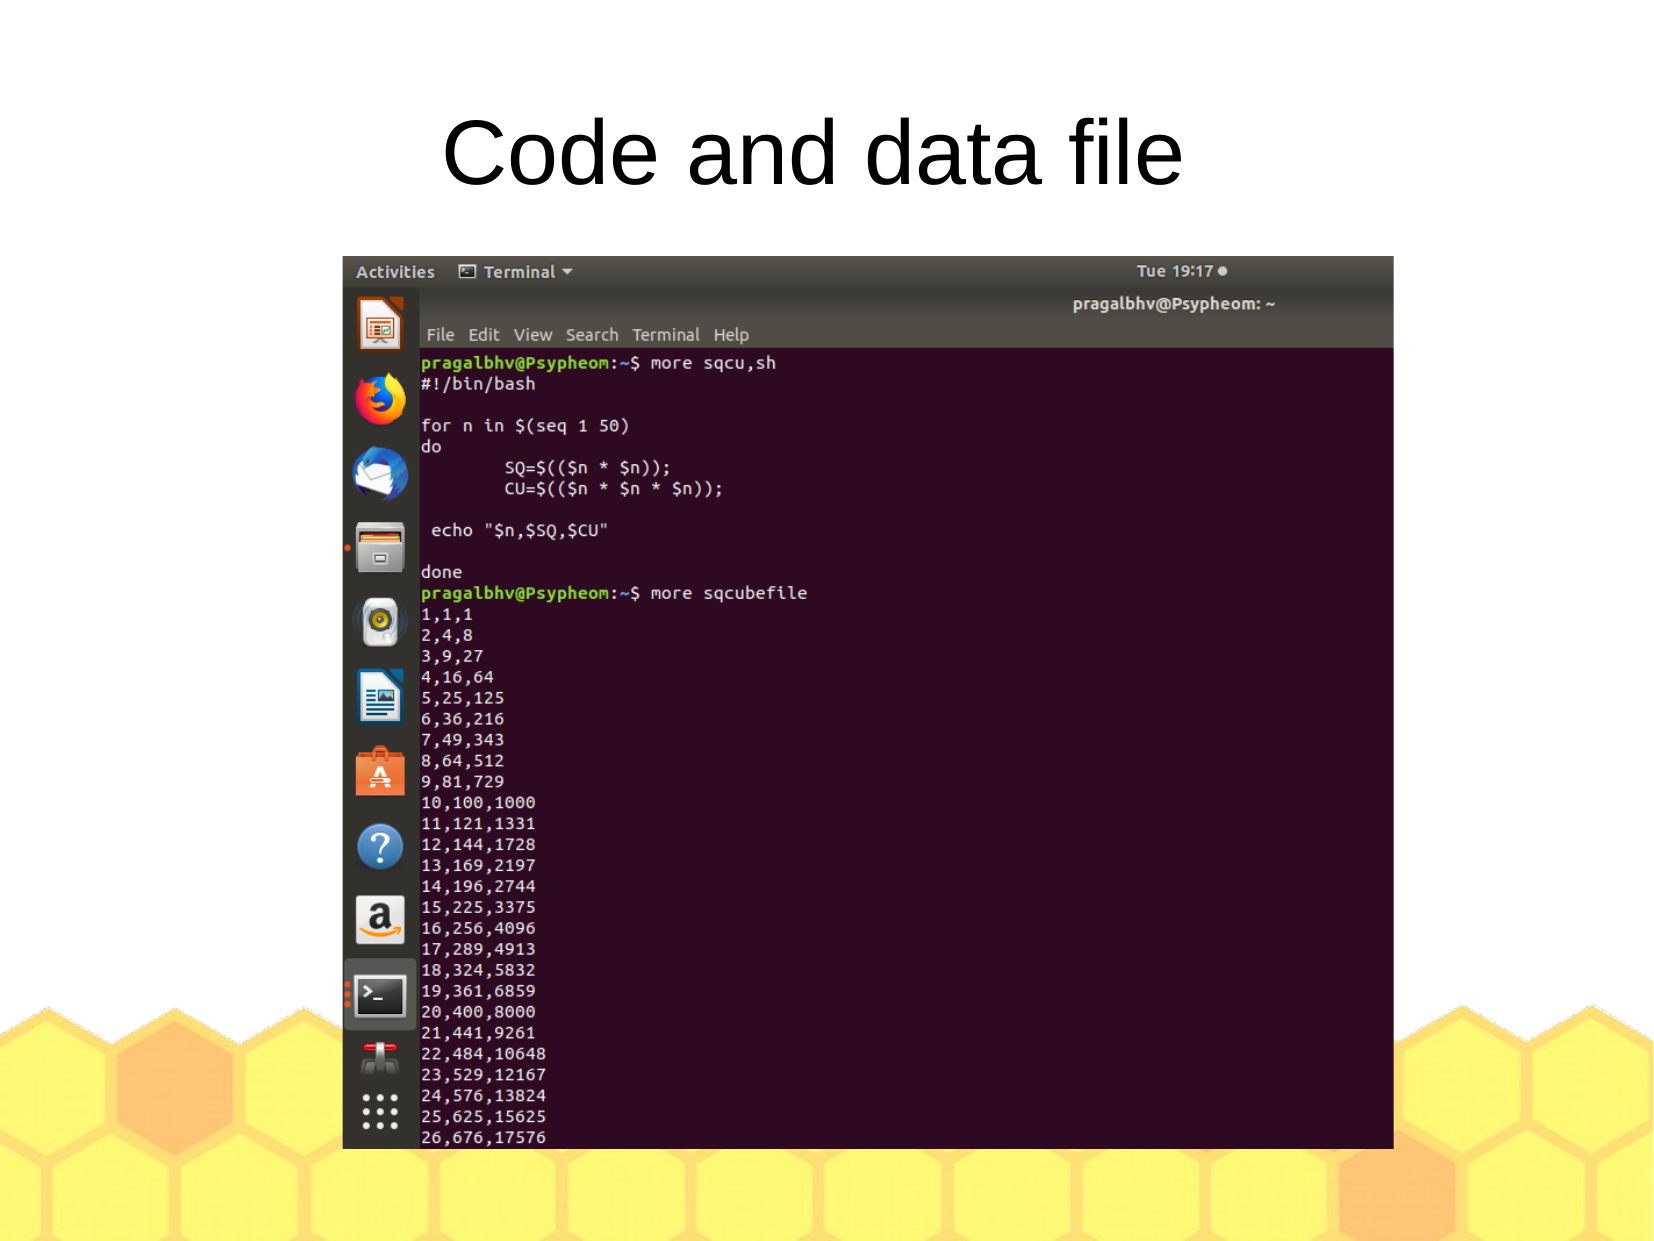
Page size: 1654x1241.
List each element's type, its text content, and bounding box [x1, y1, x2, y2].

title Code and data file [82, 49, 1571, 257]
picture [0, 256, 1654, 1241]
